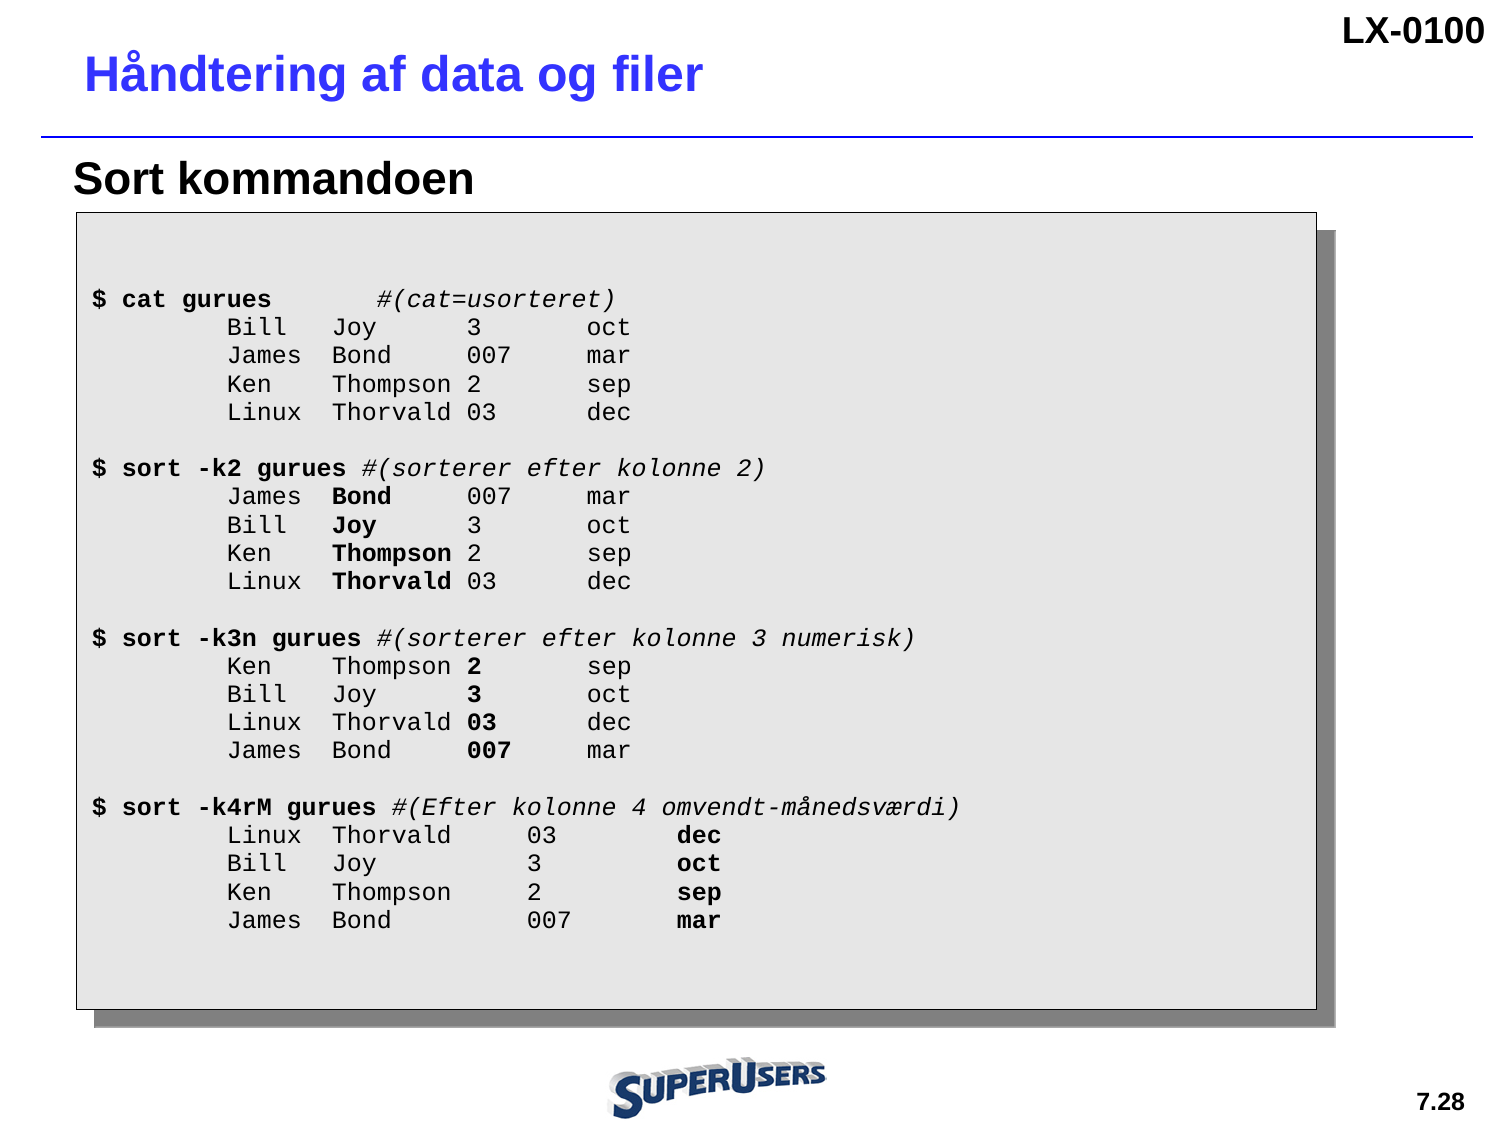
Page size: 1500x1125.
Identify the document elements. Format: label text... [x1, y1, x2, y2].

list Sort kommandoen [59, 147, 1388, 224]
text_box $ cat gurues #(cat=usorteret) Bill Joy 3 oct James Bond 007 mar Ken Thompson 2 sep Linux Thorvald 03 dec $ sort -k2 gurues #(sorterer efter kolonne 2) James Bond 007 mar Bill Joy 3 oct Ken Thompson 2 sep Linux Thorvald 03 dec $ sort -k3n gurues #(sorterer efter kolonne 3 numerisk) Ken Thompson 2 sep Bill Joy 3 oct Linux Thorvald 03 dec James Bond 007 mar $ sort -k4rM gurues #(Efter kolonne 4 omvendt-månedsværdi) Linux Thorvald 03 dec Bill Joy 3 oct Ken Thompson 2 sep James Bond 007 mar [76, 212, 1317, 1010]
title Håndtering af data og filer [76, 39, 1424, 126]
picture [605, 1057, 827, 1122]
